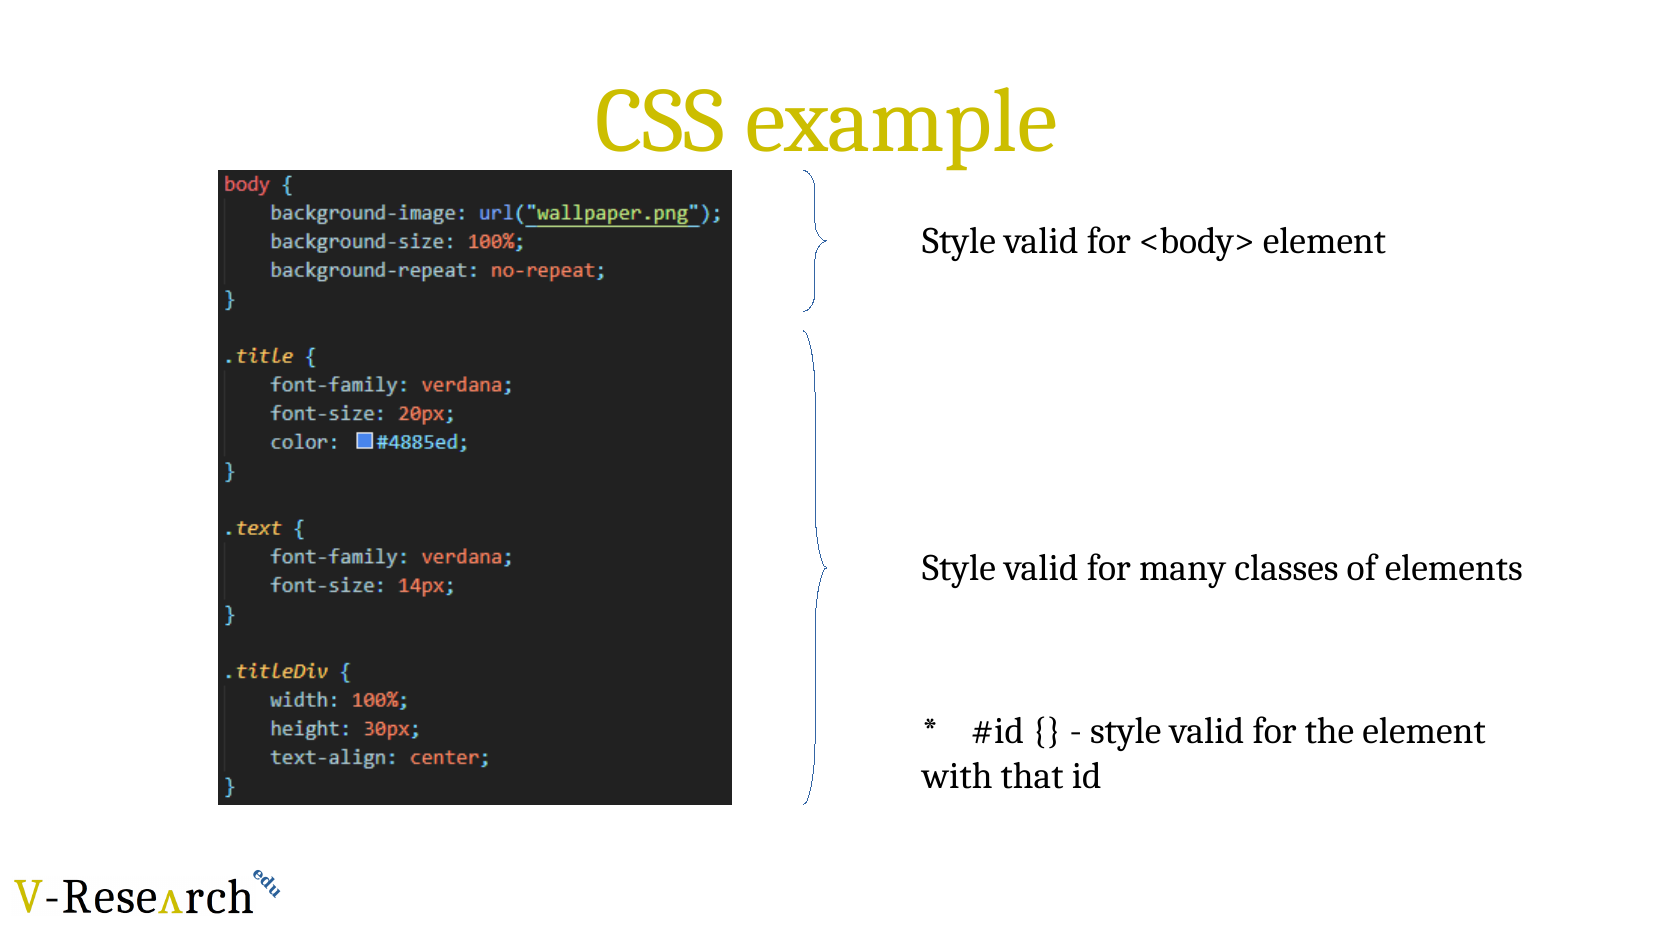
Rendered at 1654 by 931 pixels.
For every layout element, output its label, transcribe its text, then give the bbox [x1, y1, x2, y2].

picture [11, 876, 255, 916]
list Style valid for <body> element [922, 216, 1436, 266]
text_box Style valid for many classes of elements [922, 543, 1534, 593]
picture [218, 170, 732, 805]
text_box * #id {} - style valid for the element with that id [922, 706, 1534, 805]
text_box edu [222, 847, 333, 931]
title CSS example [82, 37, 1571, 193]
